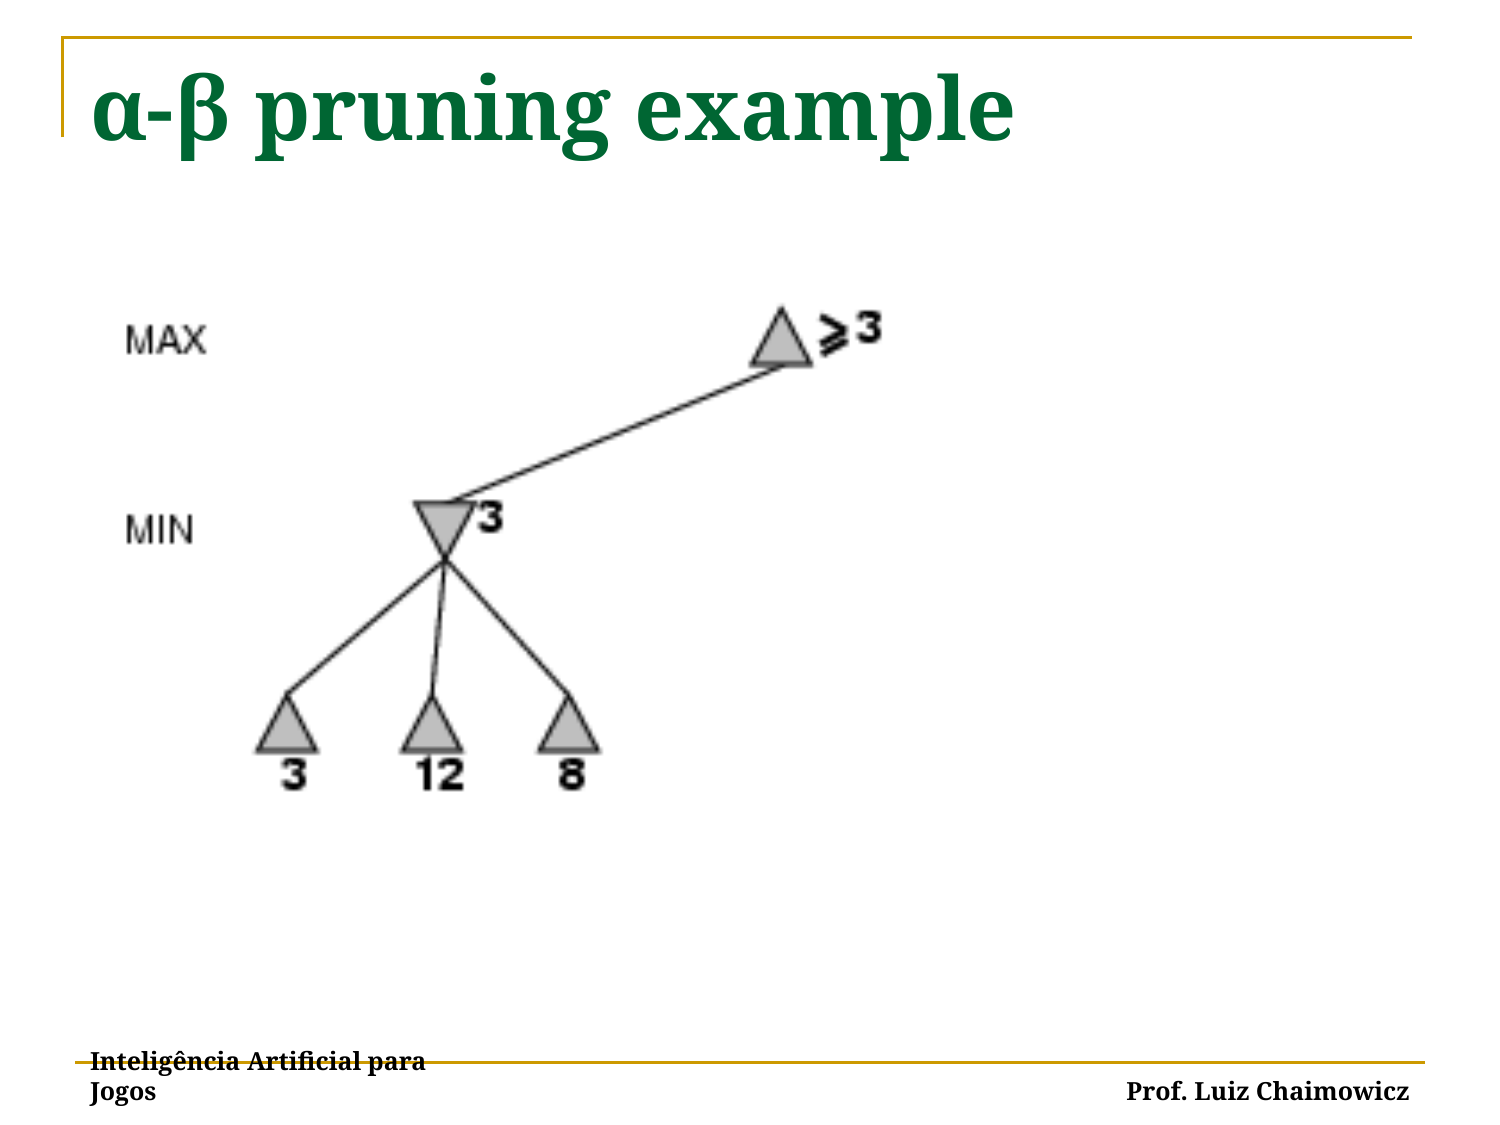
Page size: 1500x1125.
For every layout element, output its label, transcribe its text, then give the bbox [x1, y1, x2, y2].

footer Inteligência Artificial para Jogos [75, 1074, 500, 1113]
picture [75, 262, 1425, 881]
title α-β pruning example [75, 45, 1425, 188]
